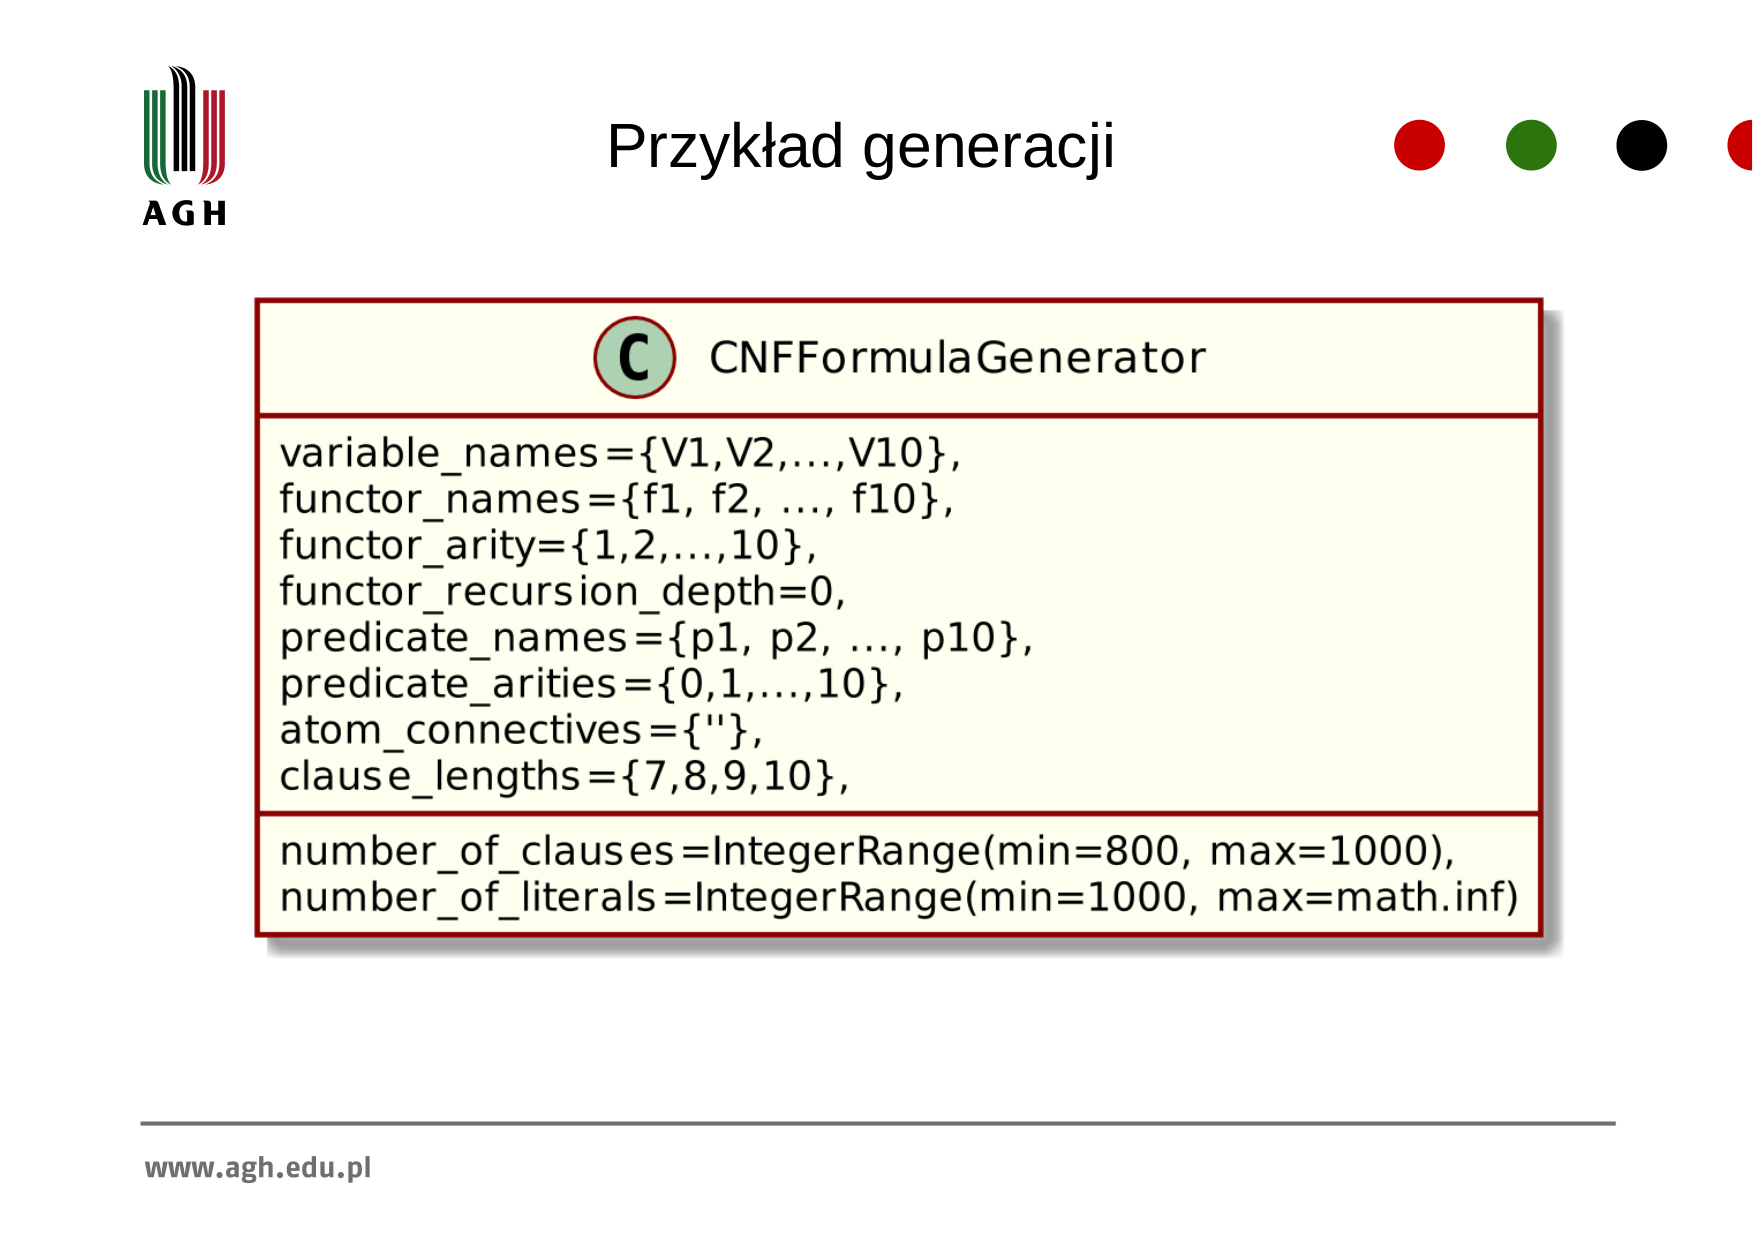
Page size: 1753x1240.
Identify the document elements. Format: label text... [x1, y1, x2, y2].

title Przykład generacji [248, 96, 1475, 189]
picture [0, 0, 1753, 1240]
